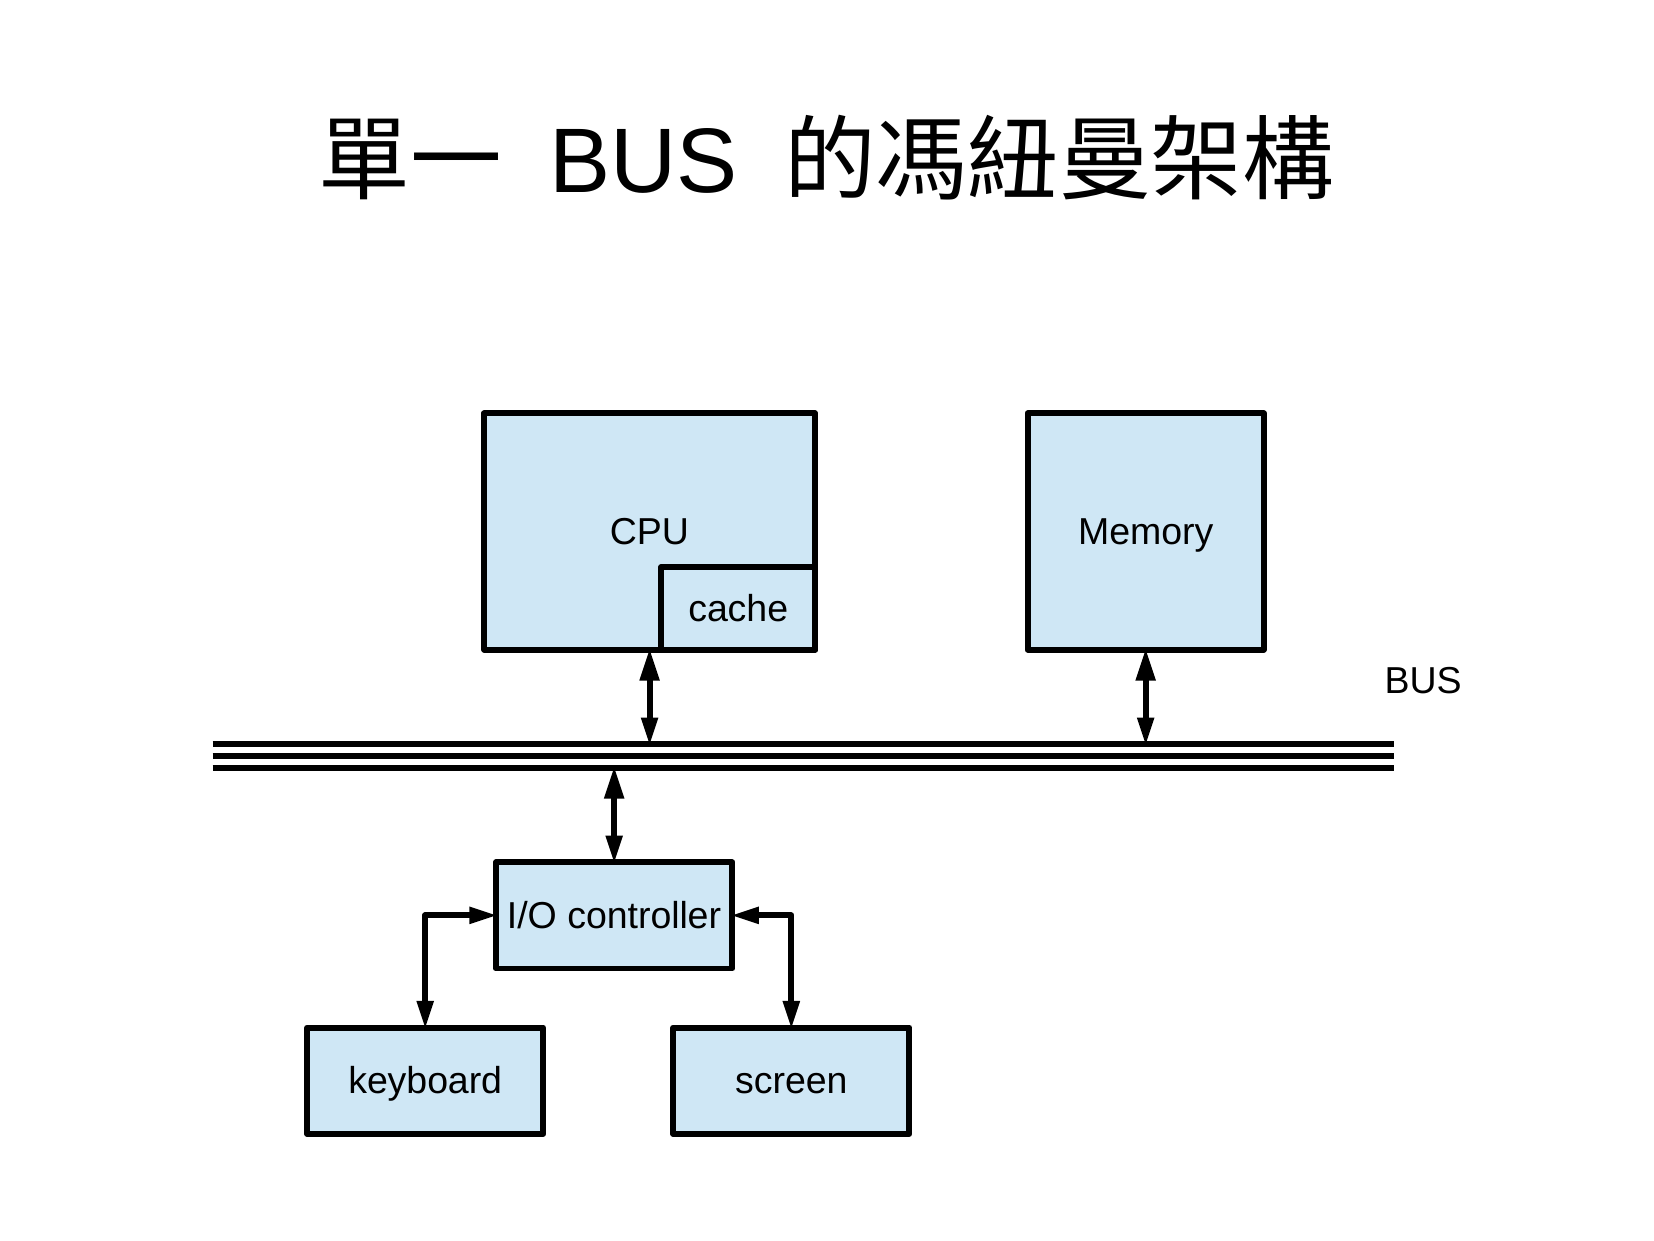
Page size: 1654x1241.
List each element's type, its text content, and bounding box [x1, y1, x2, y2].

text_box keyboard [307, 1027, 544, 1134]
title 單一 BUS 的馮紐曼架構 [82, 49, 1571, 257]
text_box CPU [484, 413, 815, 650]
text_box I/O controller [496, 862, 733, 969]
text_box BUS [1369, 651, 1477, 709]
text_box screen [673, 1027, 910, 1134]
text_box cache [661, 566, 815, 650]
text_box Memory [1027, 413, 1264, 650]
